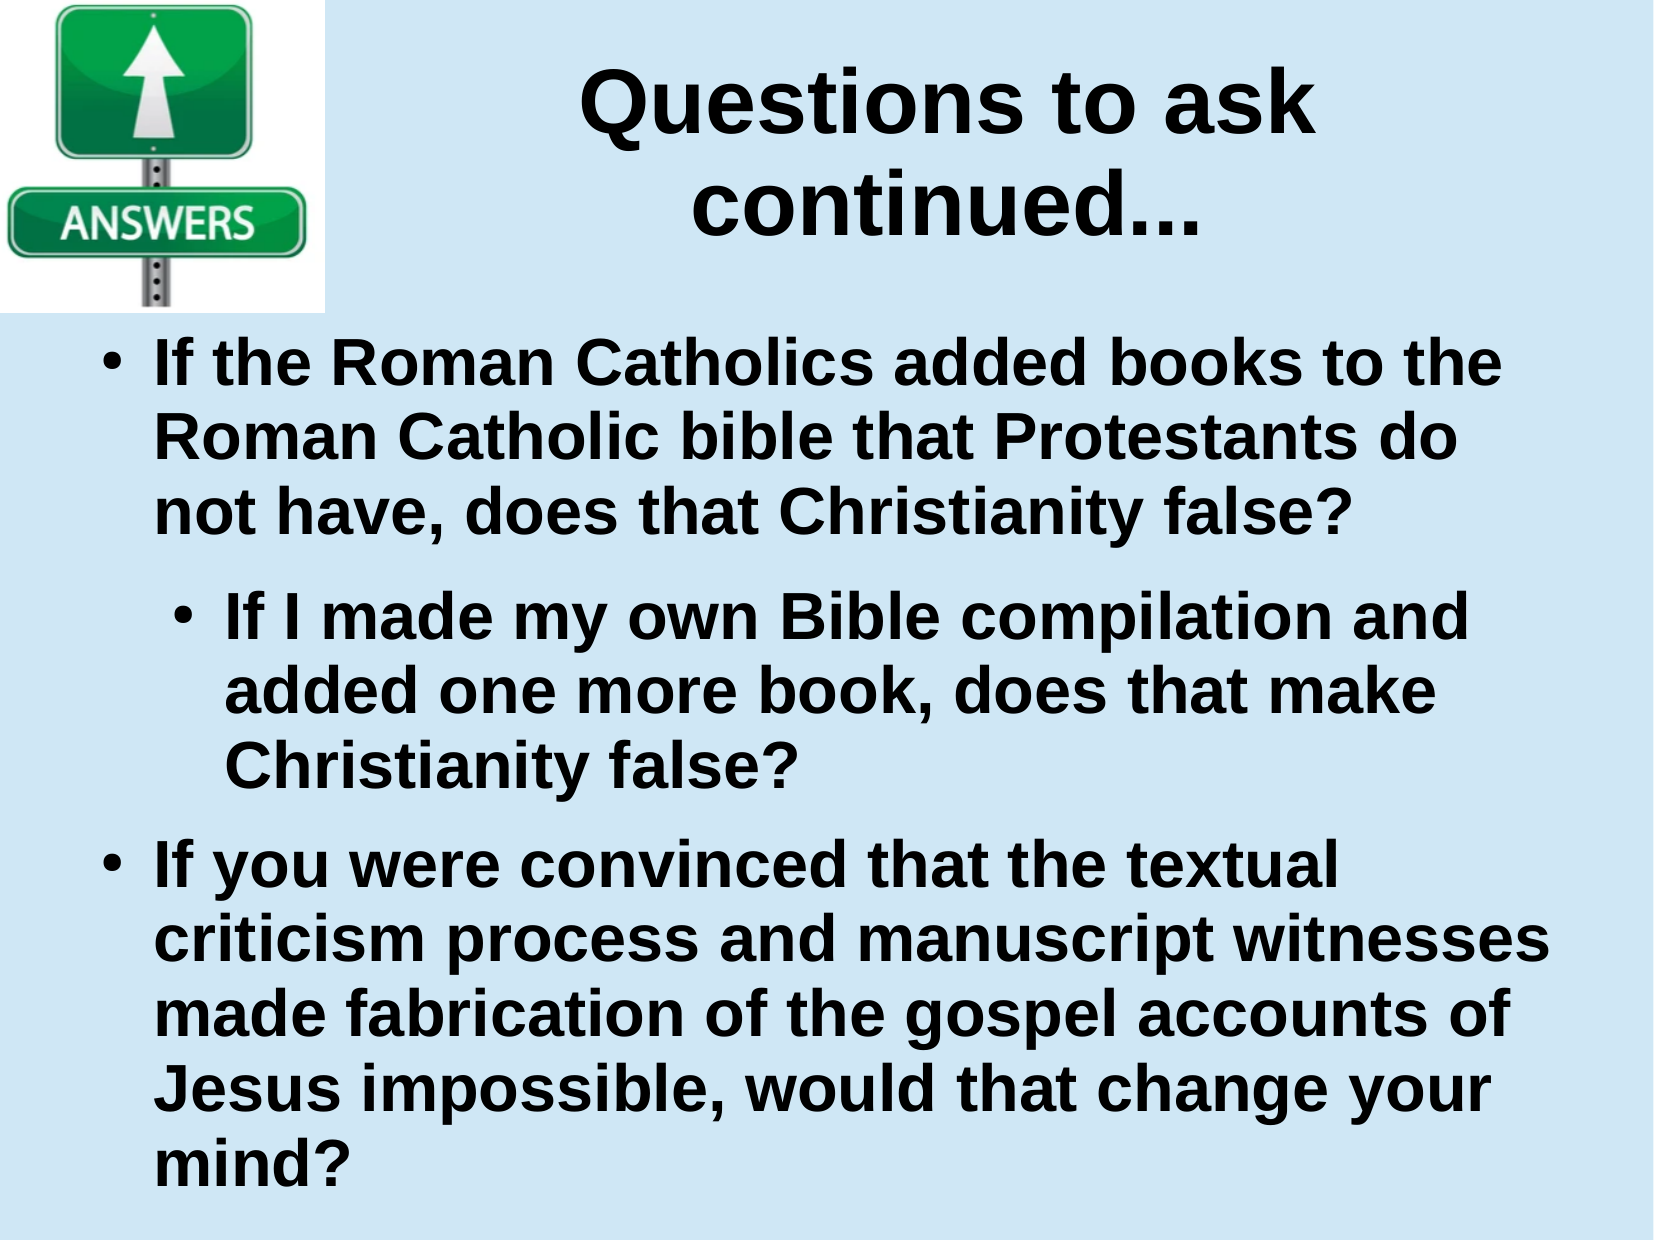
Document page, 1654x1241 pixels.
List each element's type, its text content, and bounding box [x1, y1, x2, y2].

title Questions to ask continued... [325, 49, 1571, 257]
list If the Roman Catholics added books to the Roman Catholic bible that Protestants do not have, does that Christianity false? If I made my own Bible compilation and added one more book, does that make Christianity false? If you were convinced that the textual criticism process and manuscript witnesses made fabrication of the gospel accounts of Jesus impossible, would that change your mind? [82, 324, 1571, 1201]
picture [0, 0, 325, 313]
